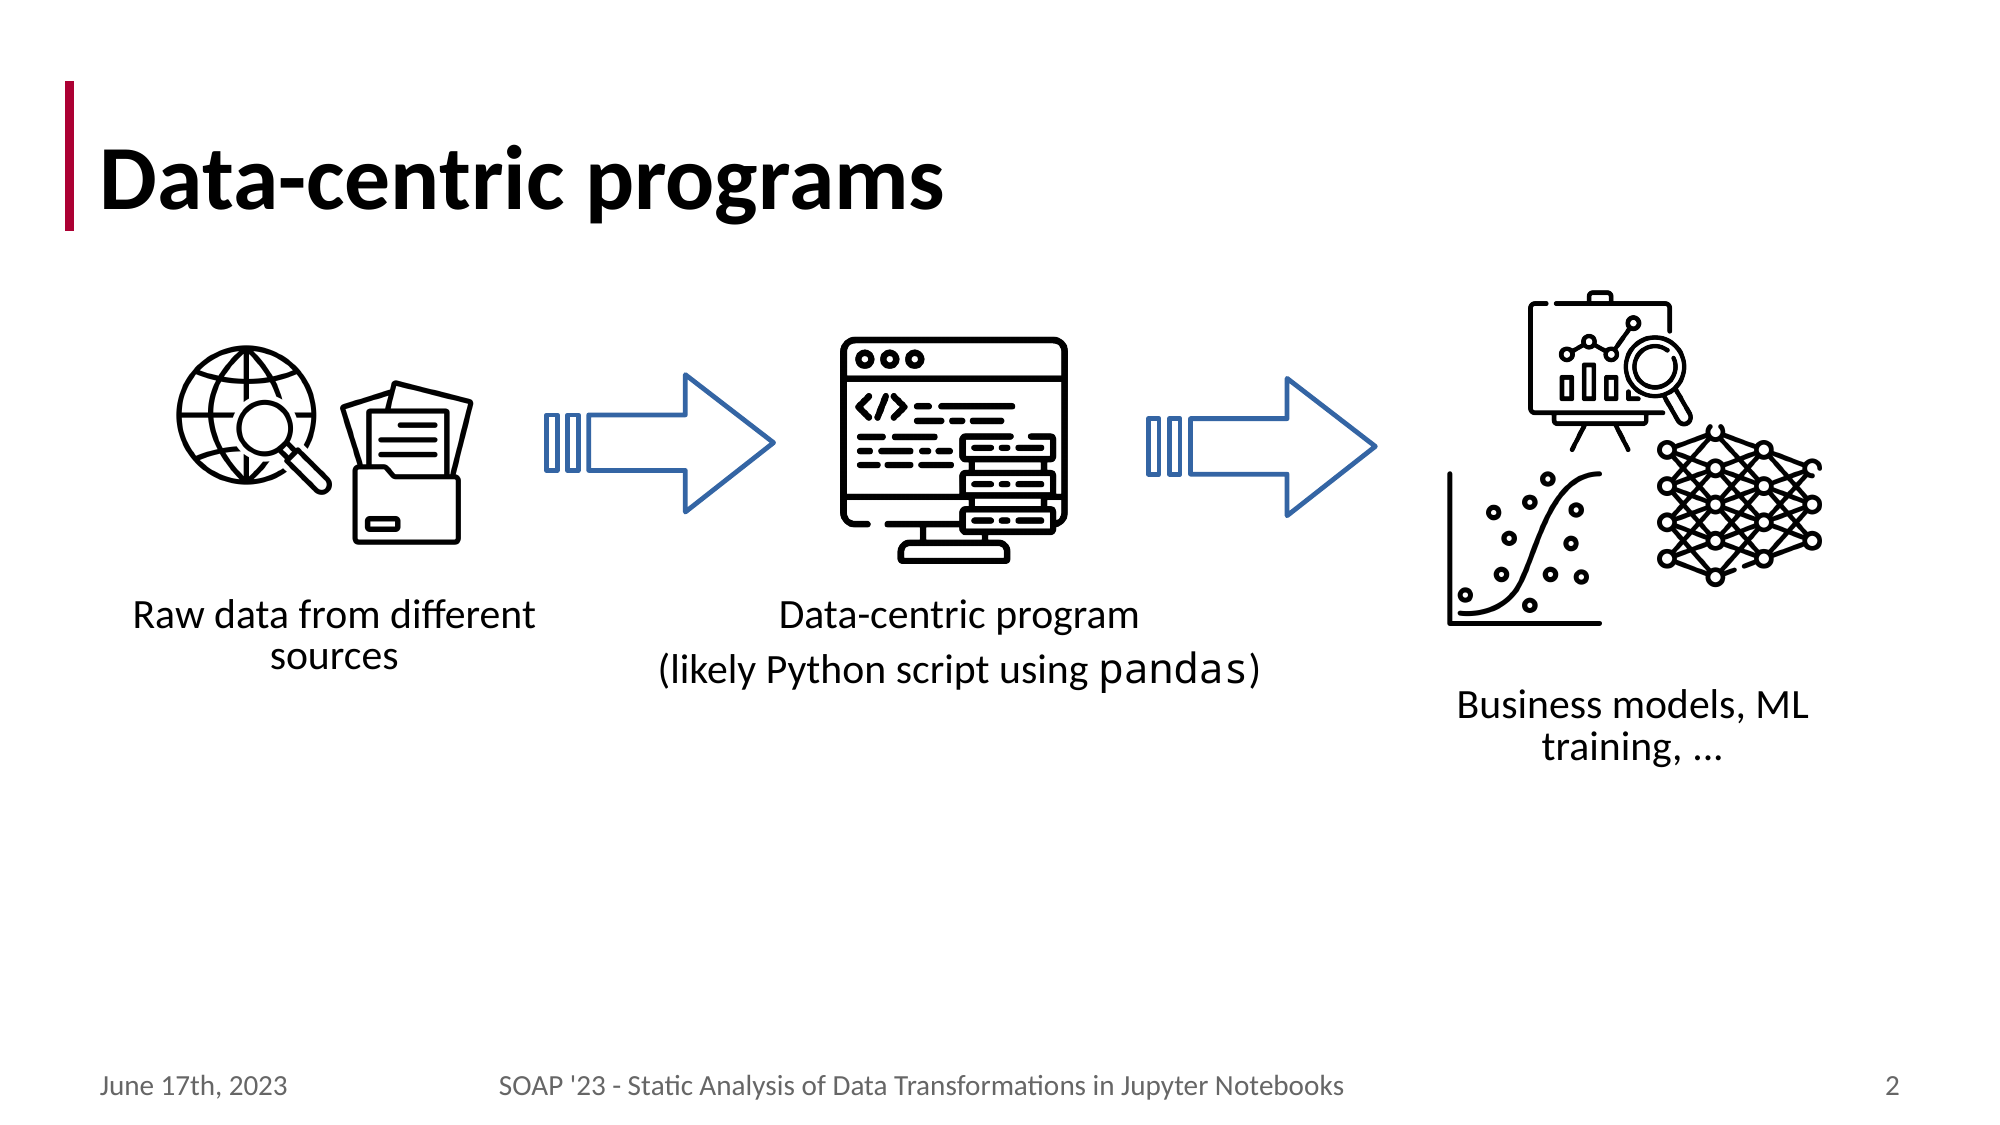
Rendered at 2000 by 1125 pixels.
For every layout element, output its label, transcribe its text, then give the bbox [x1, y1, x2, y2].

text_box [126, 273, 535, 589]
text_box Raw data from different sources [107, 589, 562, 726]
picture [840, 336, 1068, 564]
picture [171, 335, 489, 545]
text_box Business models, ML training, ... [1406, 680, 1860, 817]
picture [1528, 288, 1822, 588]
text_box Data-centric program (likely Python script using pandas) [631, 589, 1288, 861]
title Data-centric programs [99, 44, 1900, 233]
picture [1442, 466, 1607, 631]
